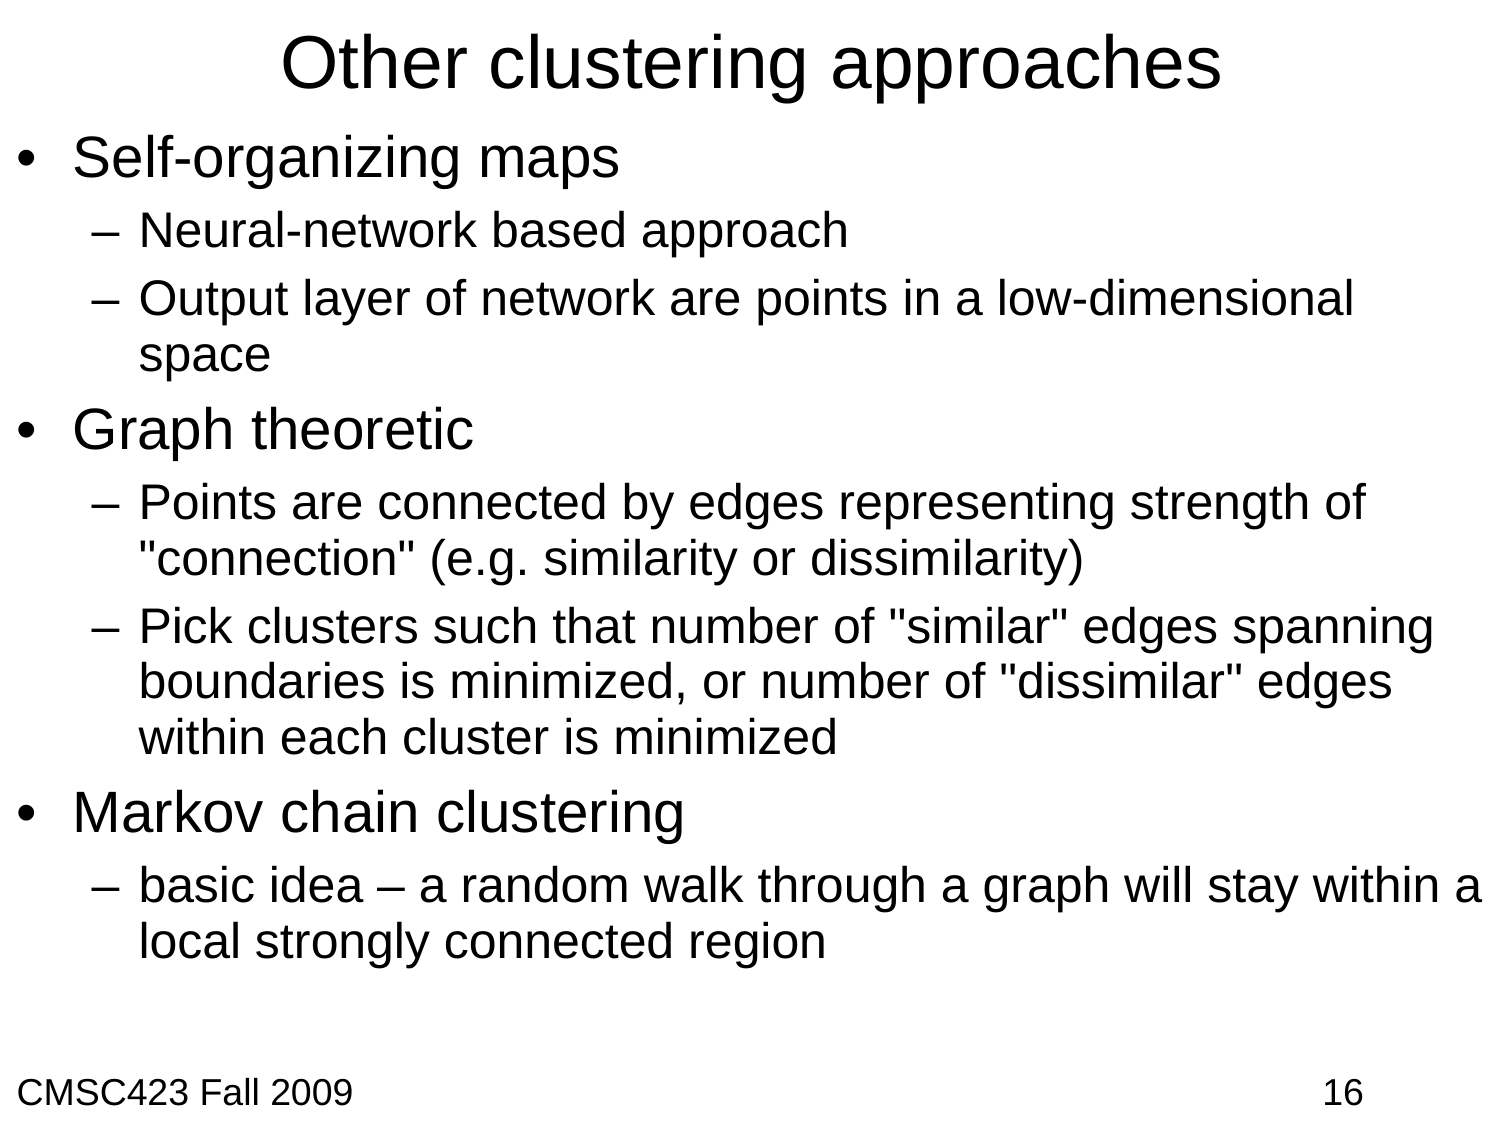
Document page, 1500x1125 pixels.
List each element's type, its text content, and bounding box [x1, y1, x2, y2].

list Self-organizing maps Neural-network based approach Output layer of network are points in a low-dimensional space Graph theoretic Points are connected by edges representing strength of "connection" (e.g. similarity or dissimilarity) Pick clusters such that number of "similar" edges spanning boundaries is minimized, or number of "dissimilar" edges within each cluster is minimized Markov chain clustering basic idea – a random walk through a graph will stay within a local strongly connected region [16, 124, 1485, 1057]
title Other clustering approaches [19, 17, 1485, 108]
